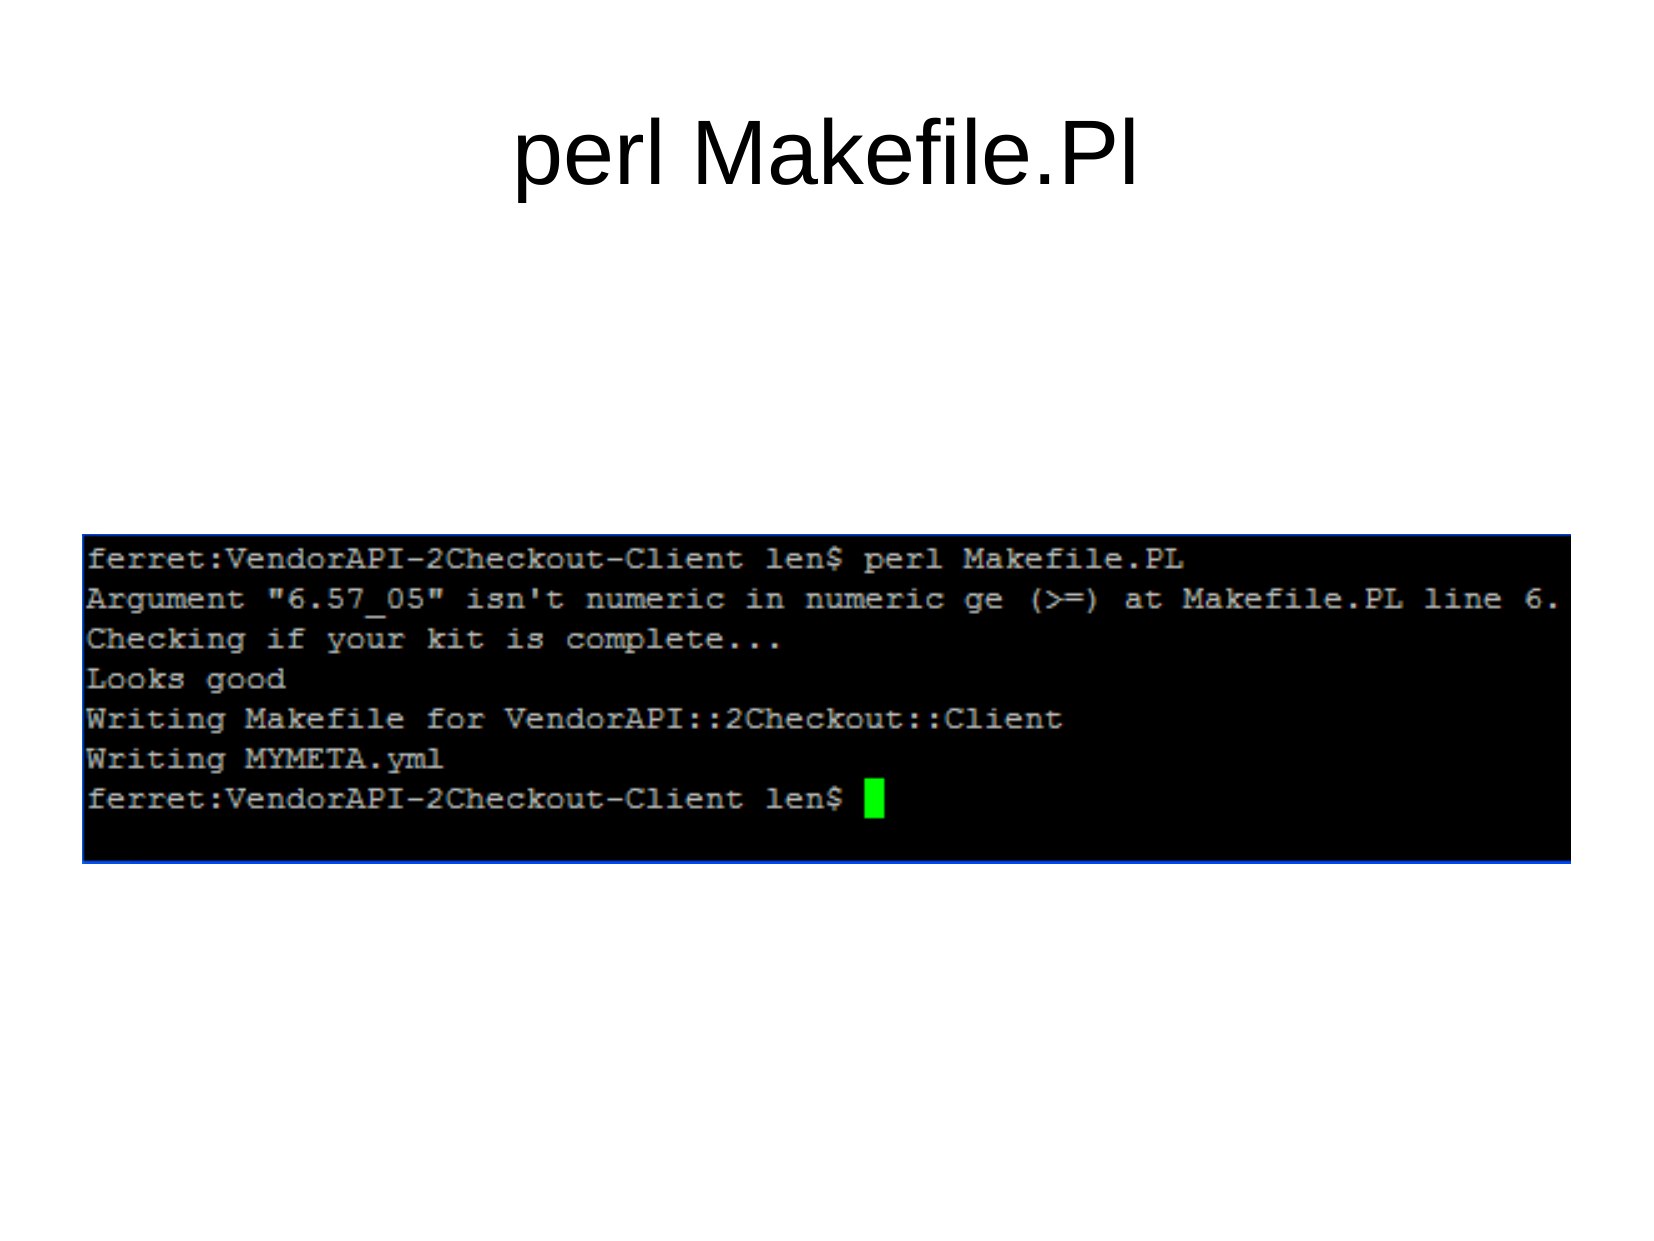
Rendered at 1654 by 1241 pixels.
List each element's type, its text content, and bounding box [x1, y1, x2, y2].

picture [82, 534, 1571, 864]
title perl Makefile.Pl [82, 49, 1571, 257]
